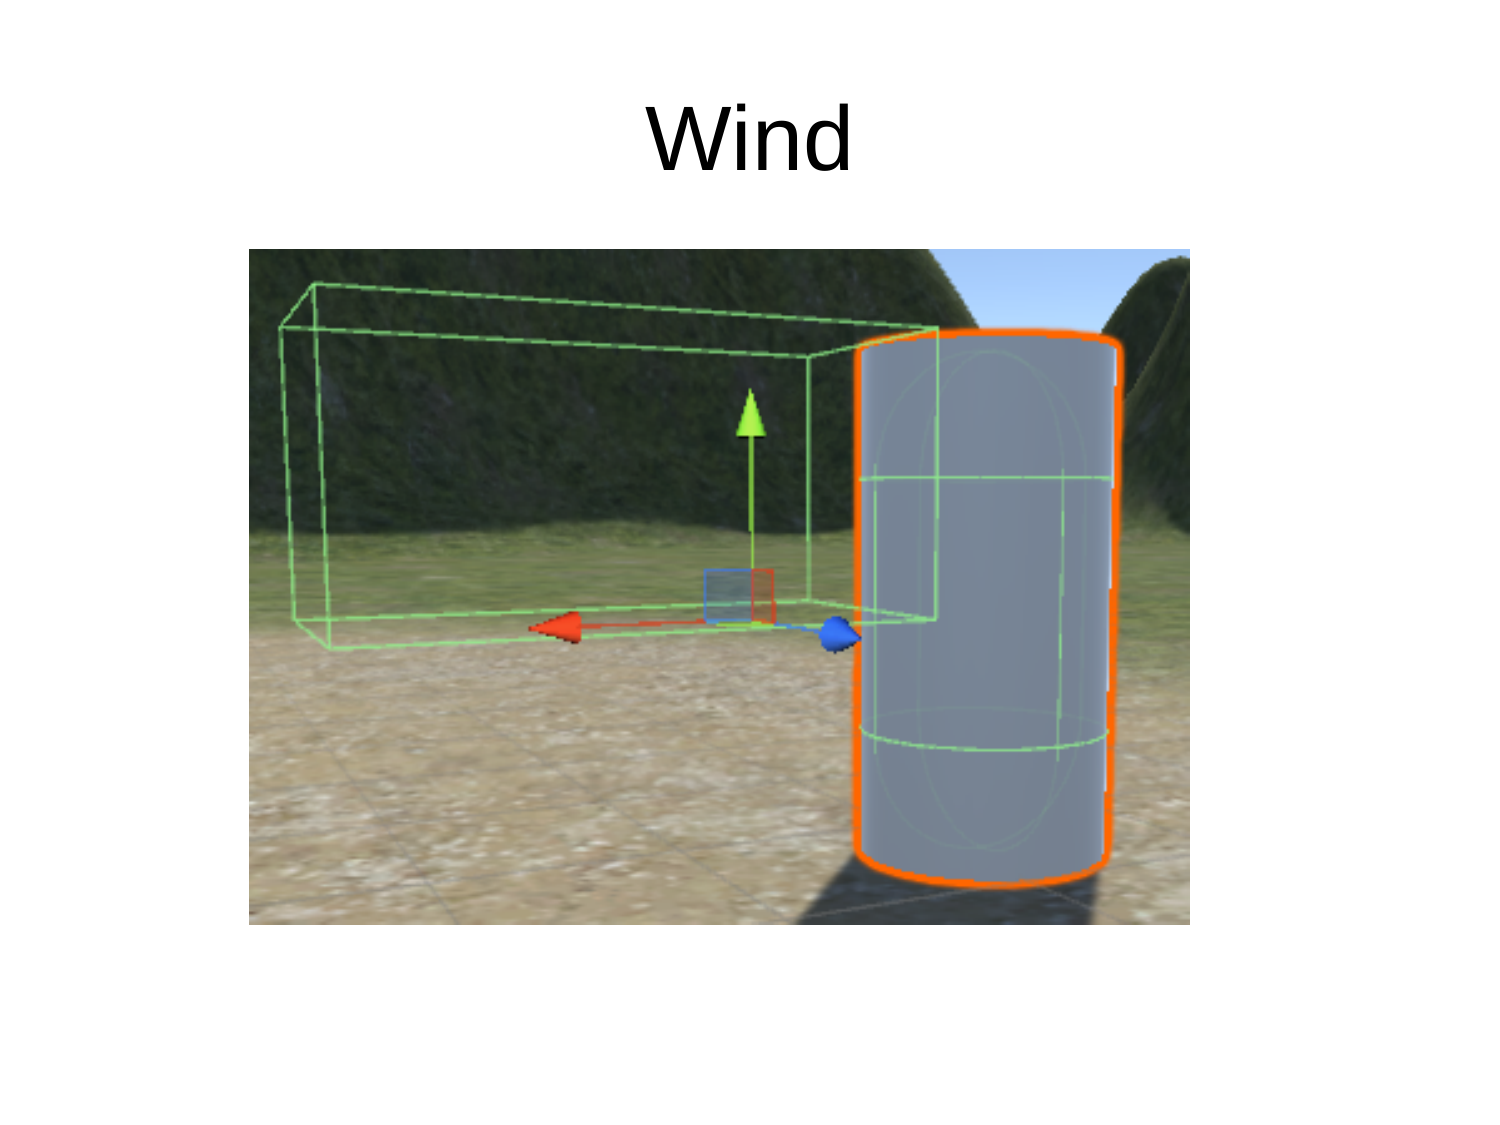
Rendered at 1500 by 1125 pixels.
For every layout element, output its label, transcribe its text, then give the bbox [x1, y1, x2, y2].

picture [249, 249, 1190, 925]
title Wind [75, 44, 1425, 233]
